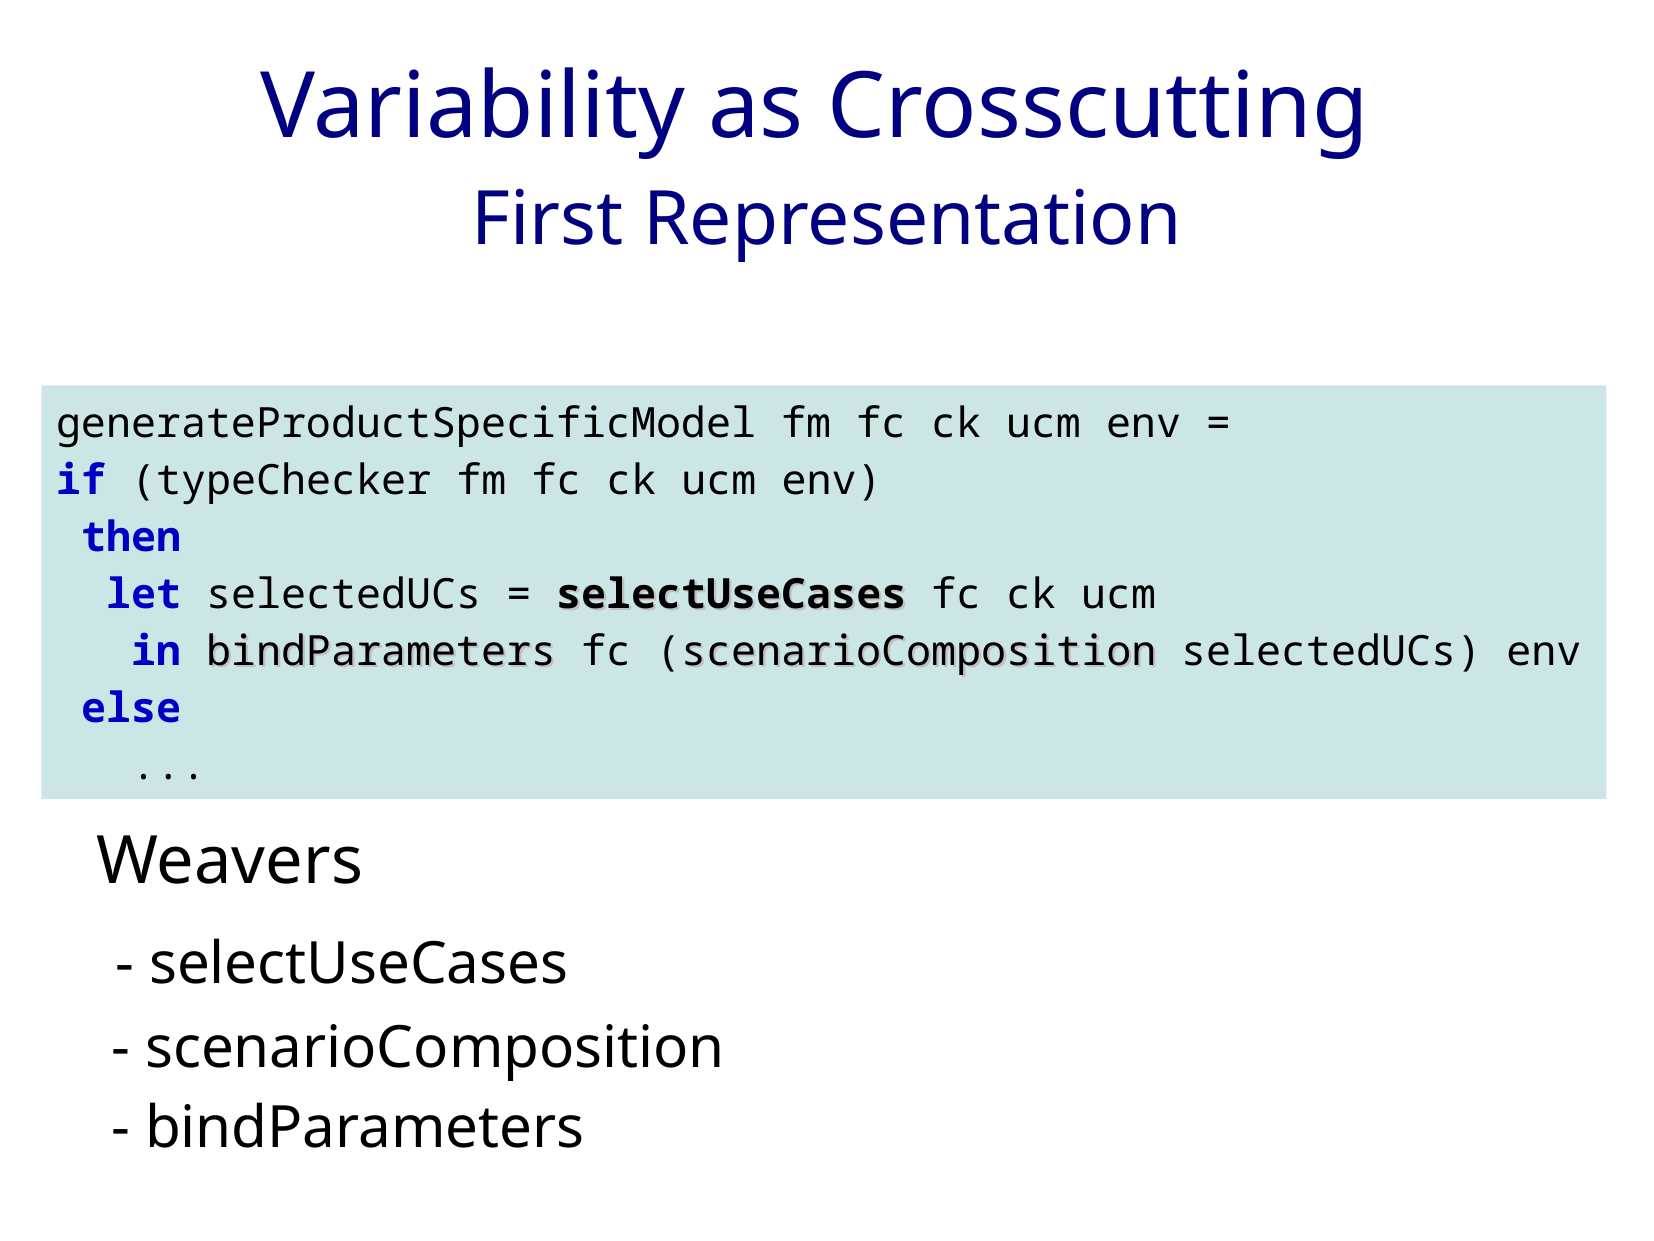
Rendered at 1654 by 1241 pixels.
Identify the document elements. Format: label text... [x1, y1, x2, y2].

title Variability as Crosscutting First Representation [82, 36, 1571, 270]
text_box Weavers - selectUseCases - scenarioComposition - bindParameters [81, 805, 1480, 1182]
text_box generateProductSpecificModel fm fc ck ucm env = if (typeChecker fm fc ck ucm env) then let selectedUCs = selectUseCases fc ck ucm in bindParameters fc (scenarioComposition selectedUCs) env else ... [41, 385, 1607, 768]
